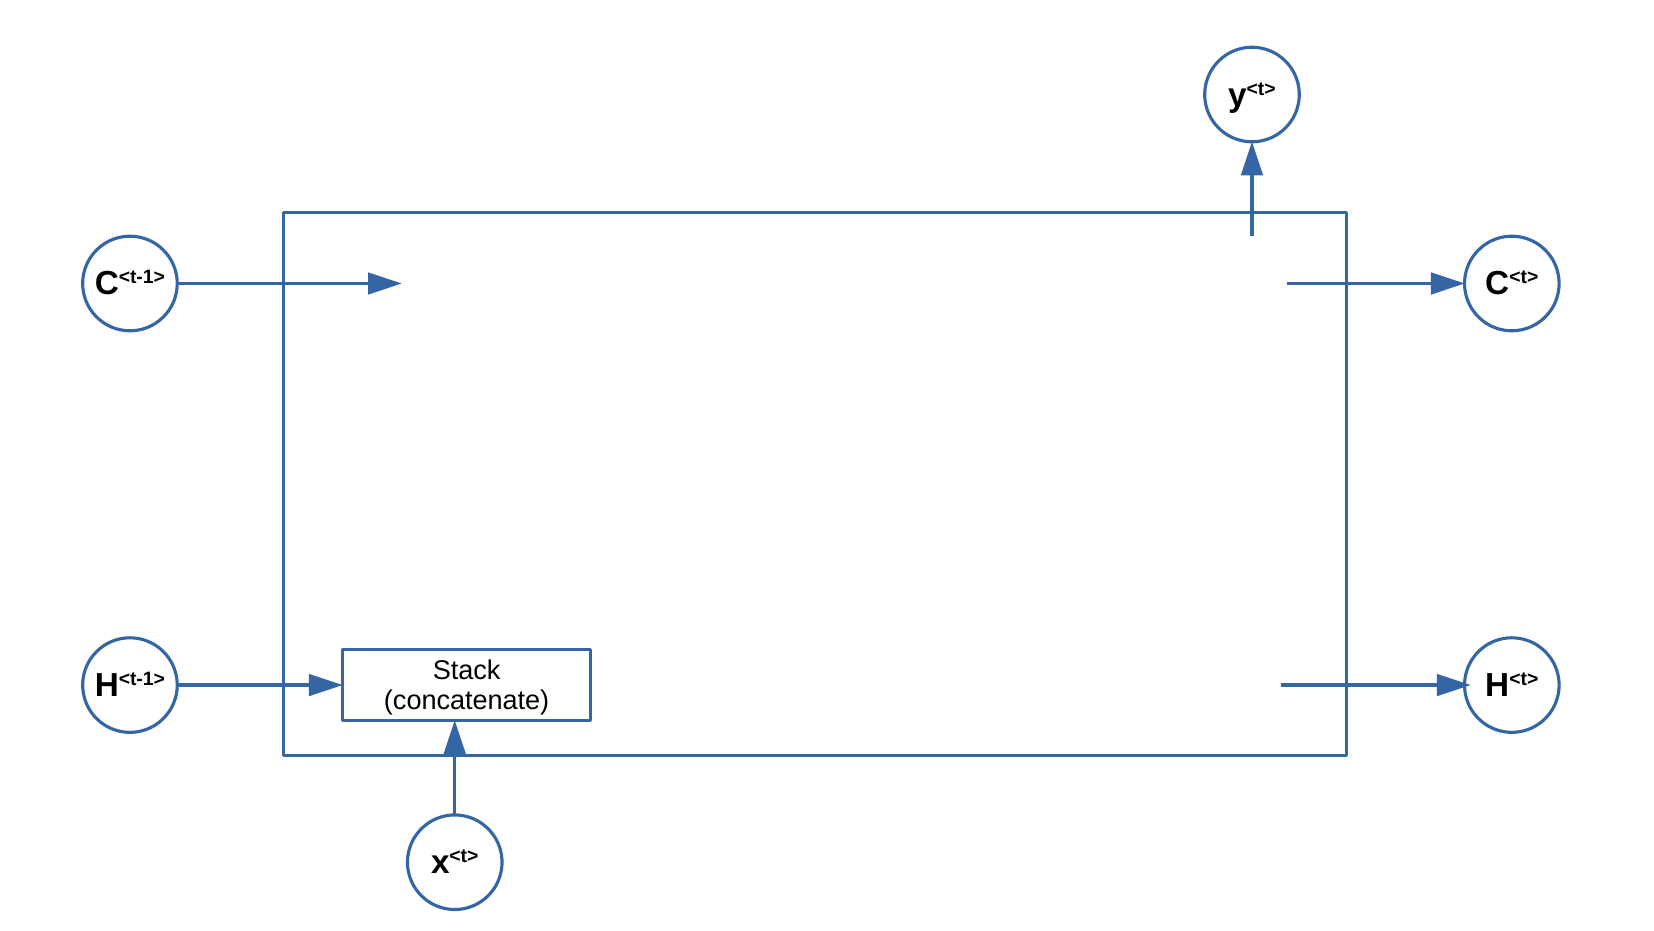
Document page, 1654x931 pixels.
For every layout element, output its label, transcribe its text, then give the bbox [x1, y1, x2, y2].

text_box H<t> [1464, 637, 1560, 733]
text_box C<t-1> [82, 236, 178, 331]
text_box x<t> [407, 814, 503, 910]
text_box Stack (concatenate) [342, 649, 591, 721]
text_box y<t> [1204, 47, 1300, 142]
text_box C<t> [1464, 236, 1560, 331]
text_box H<t-1> [82, 637, 178, 733]
